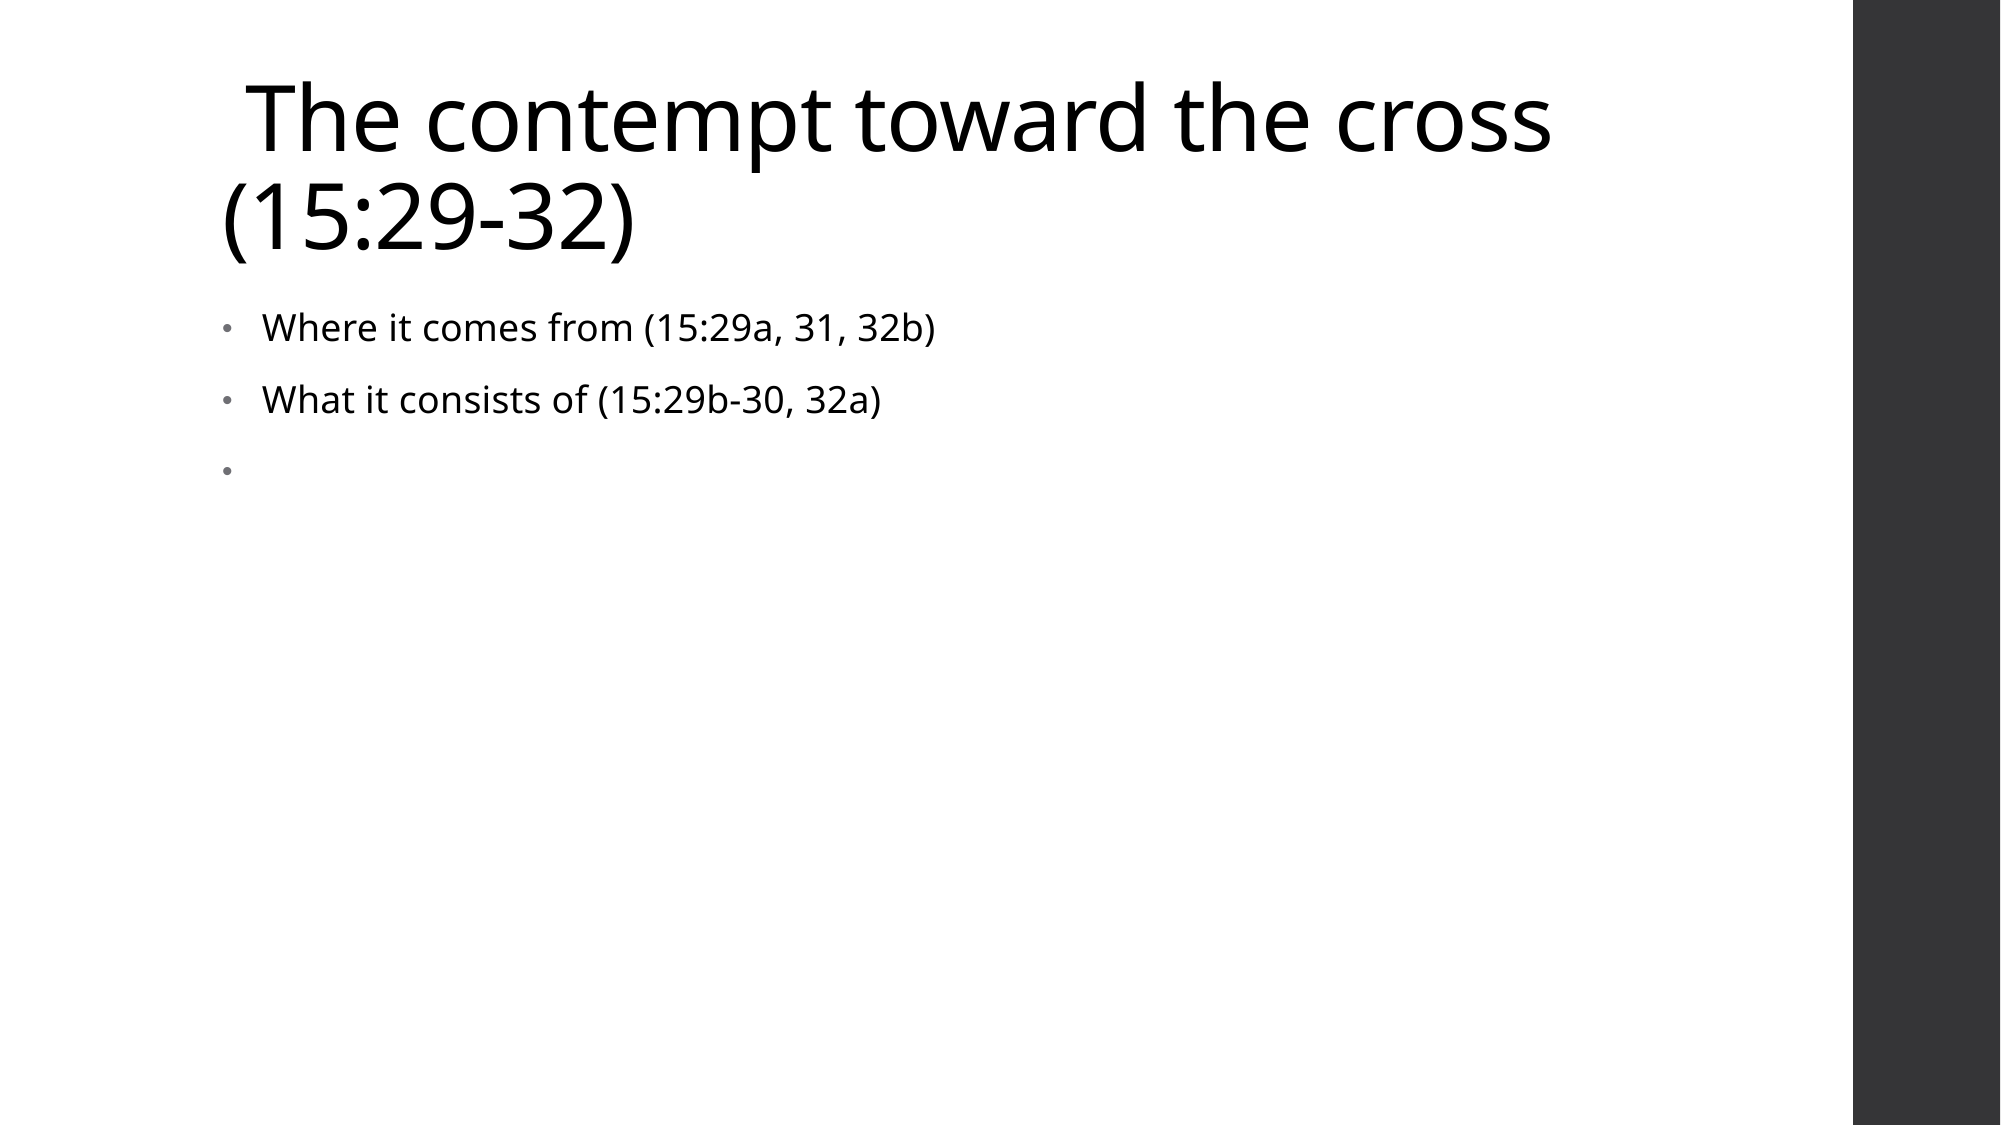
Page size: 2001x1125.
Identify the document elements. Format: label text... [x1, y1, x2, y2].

title The contempt toward the cross (15:29-32) [206, 60, 1797, 278]
list Where it comes from (15:29a, 31, 32b) What it consists of (15:29b-30, 32a) [206, 299, 1617, 1014]
